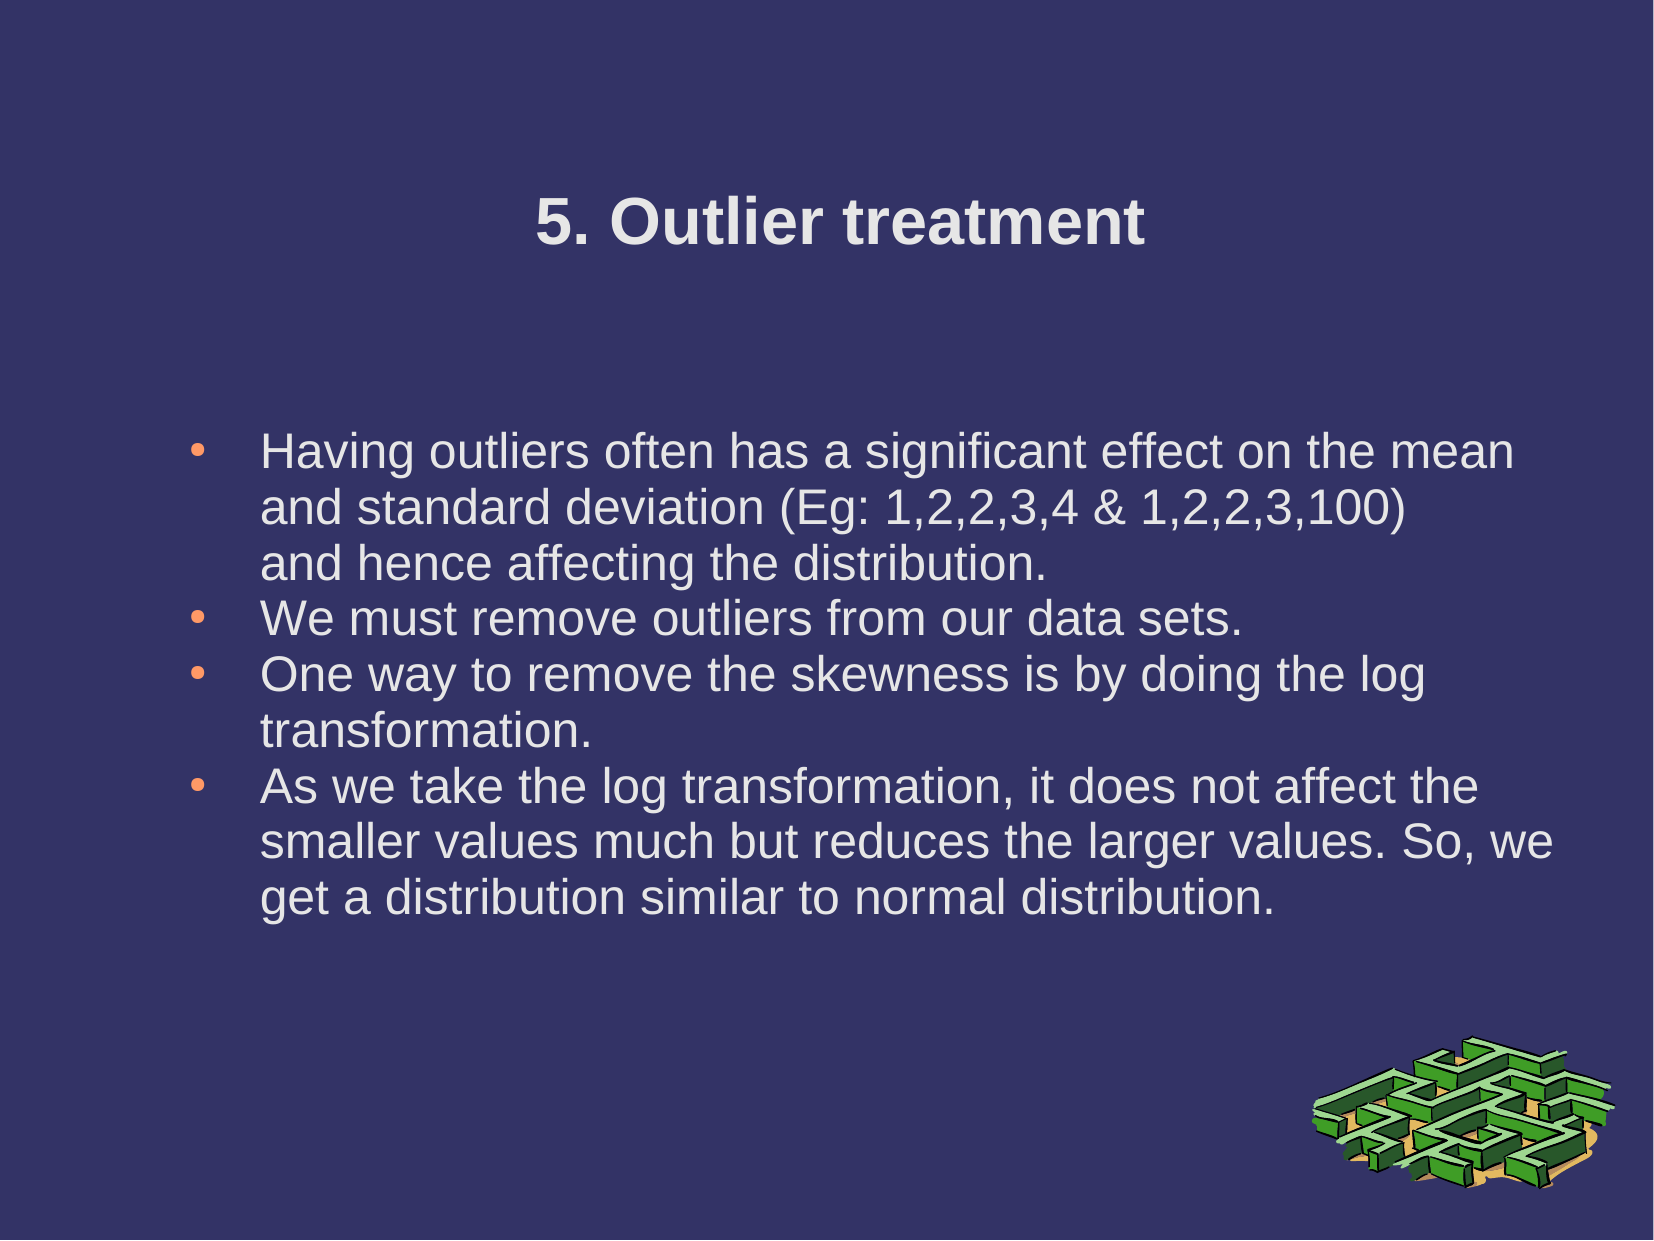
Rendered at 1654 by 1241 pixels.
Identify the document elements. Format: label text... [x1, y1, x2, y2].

title 5. Outlier treatment [135, 118, 1548, 326]
list Having outliers often has a significant effect on the mean and standard deviation (Eg: 1,2,2,3,4 & 1,2,2,3,100) and hence affecting the distribution. We must remove outliers from our data sets. One way to remove the skewness is by doing the log transformation. As we take the log transformation, it does not affect the smaller values much but reduces the larger values. So, we get a distribution similar to normal distribution. [177, 423, 1568, 1205]
